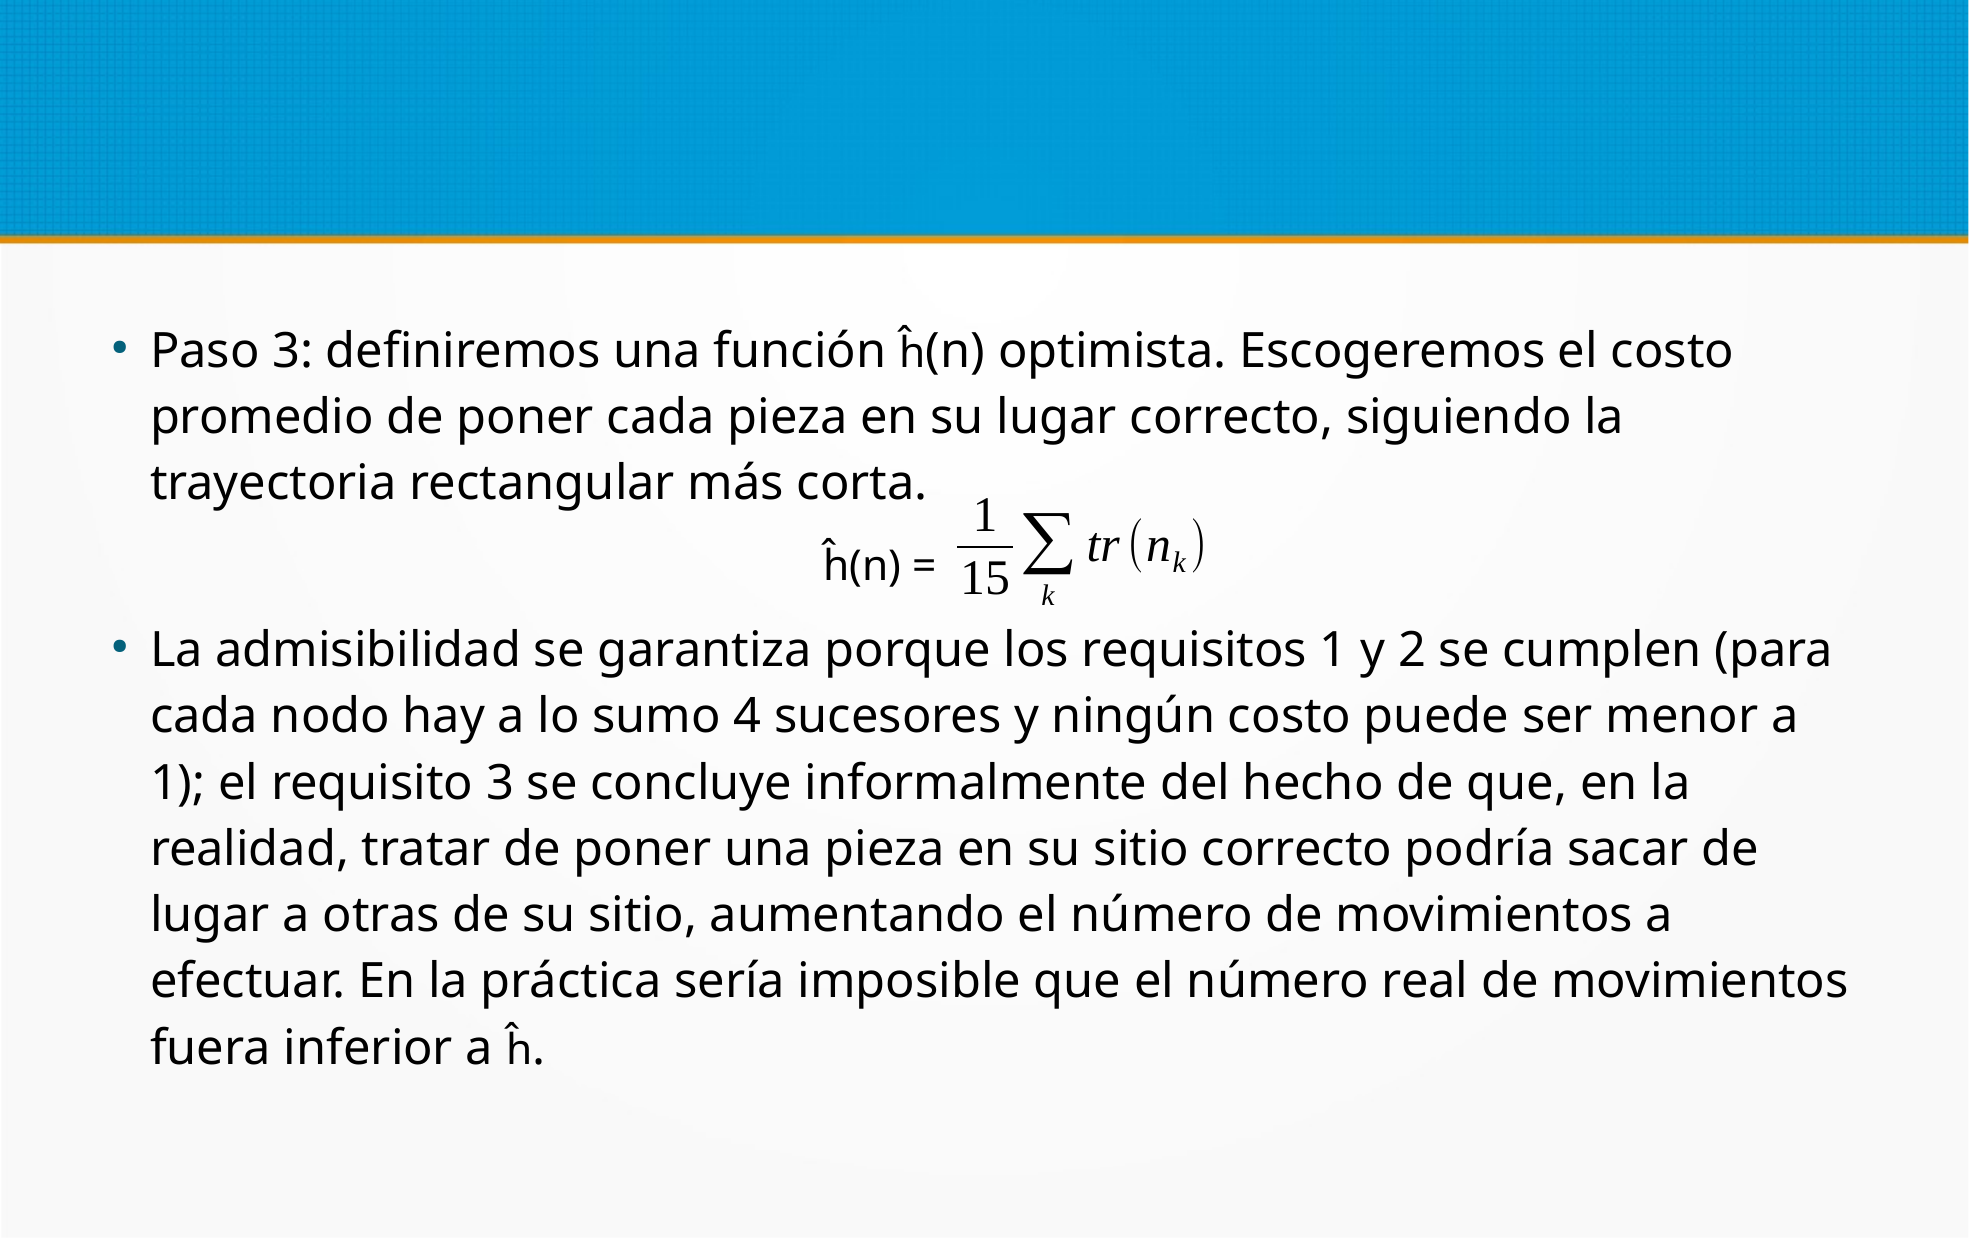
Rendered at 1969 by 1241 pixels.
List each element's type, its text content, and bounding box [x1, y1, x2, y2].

list Paso 3: definiremos una función ĥ(n) optimista. Escogeremos el costo promedio de poner cada pieza en su lugar correcto, siguiendo la trayectoria rectangular más corta. ĥ(n) = La admisibilidad se garantiza porque los requisitos 1 y 2 se cumplen (para cada nodo hay a lo sumo 4 sucesores y ningún costo puede ser menor a 1); el requisito 3 se concluye informalmente del hecho de que, en la realidad, tratar de poner una pieza en su sitio correcto podría sacar de lugar a otras de su sitio, aumentando el número de movimientos a efectuar. En la práctica sería imposible que el número real de movimientos fuera inferior a ĥ. [98, 315, 1861, 1081]
picture [0, 233, 1969, 1241]
chart [949, 487, 1214, 612]
